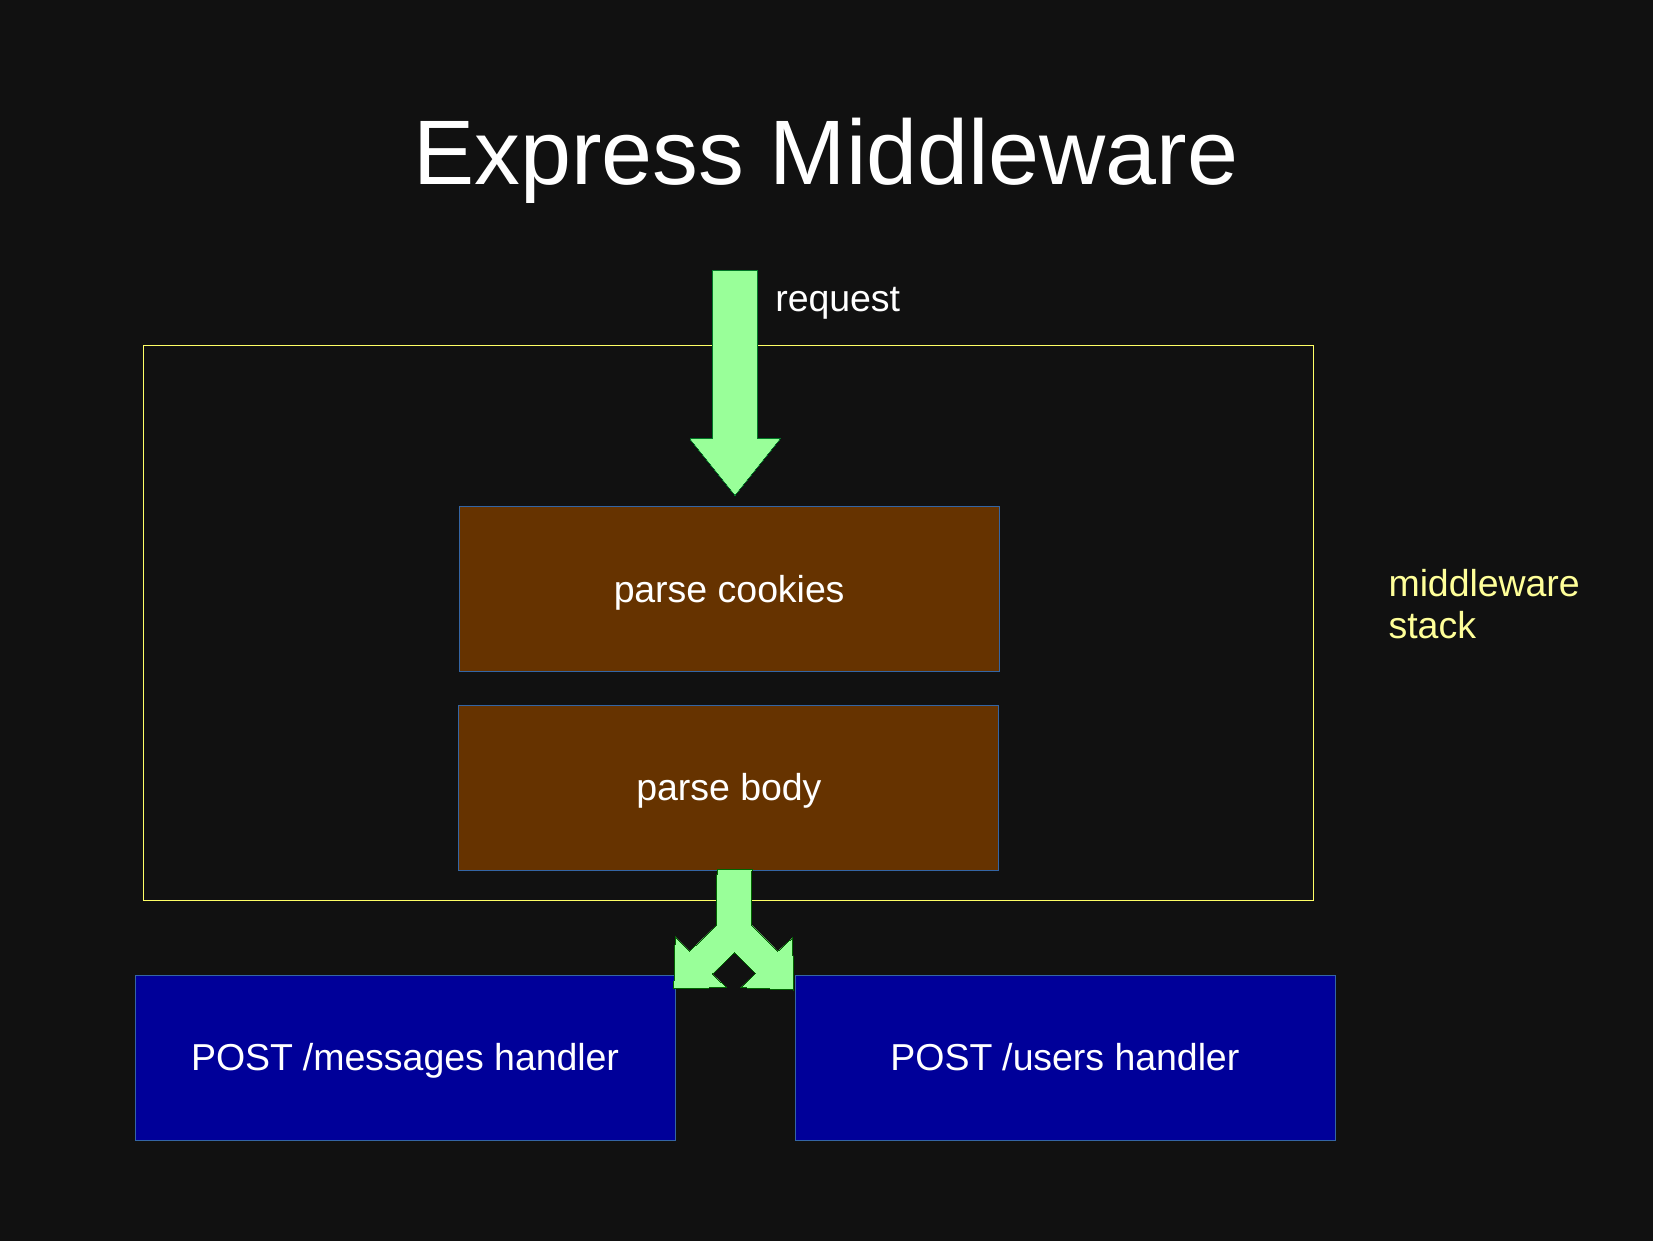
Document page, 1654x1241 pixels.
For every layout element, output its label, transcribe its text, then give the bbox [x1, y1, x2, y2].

text_box POST /messages handler [135, 975, 676, 1141]
text_box POST /users handler [795, 975, 1336, 1141]
text_box parse cookies [459, 506, 1000, 672]
text_box parse body [458, 705, 999, 871]
text_box [690, 270, 781, 496]
text_box middleware stack [1373, 555, 1606, 654]
text_box [673, 869, 794, 991]
title Express Middleware [82, 49, 1571, 257]
text_box request [760, 270, 916, 327]
